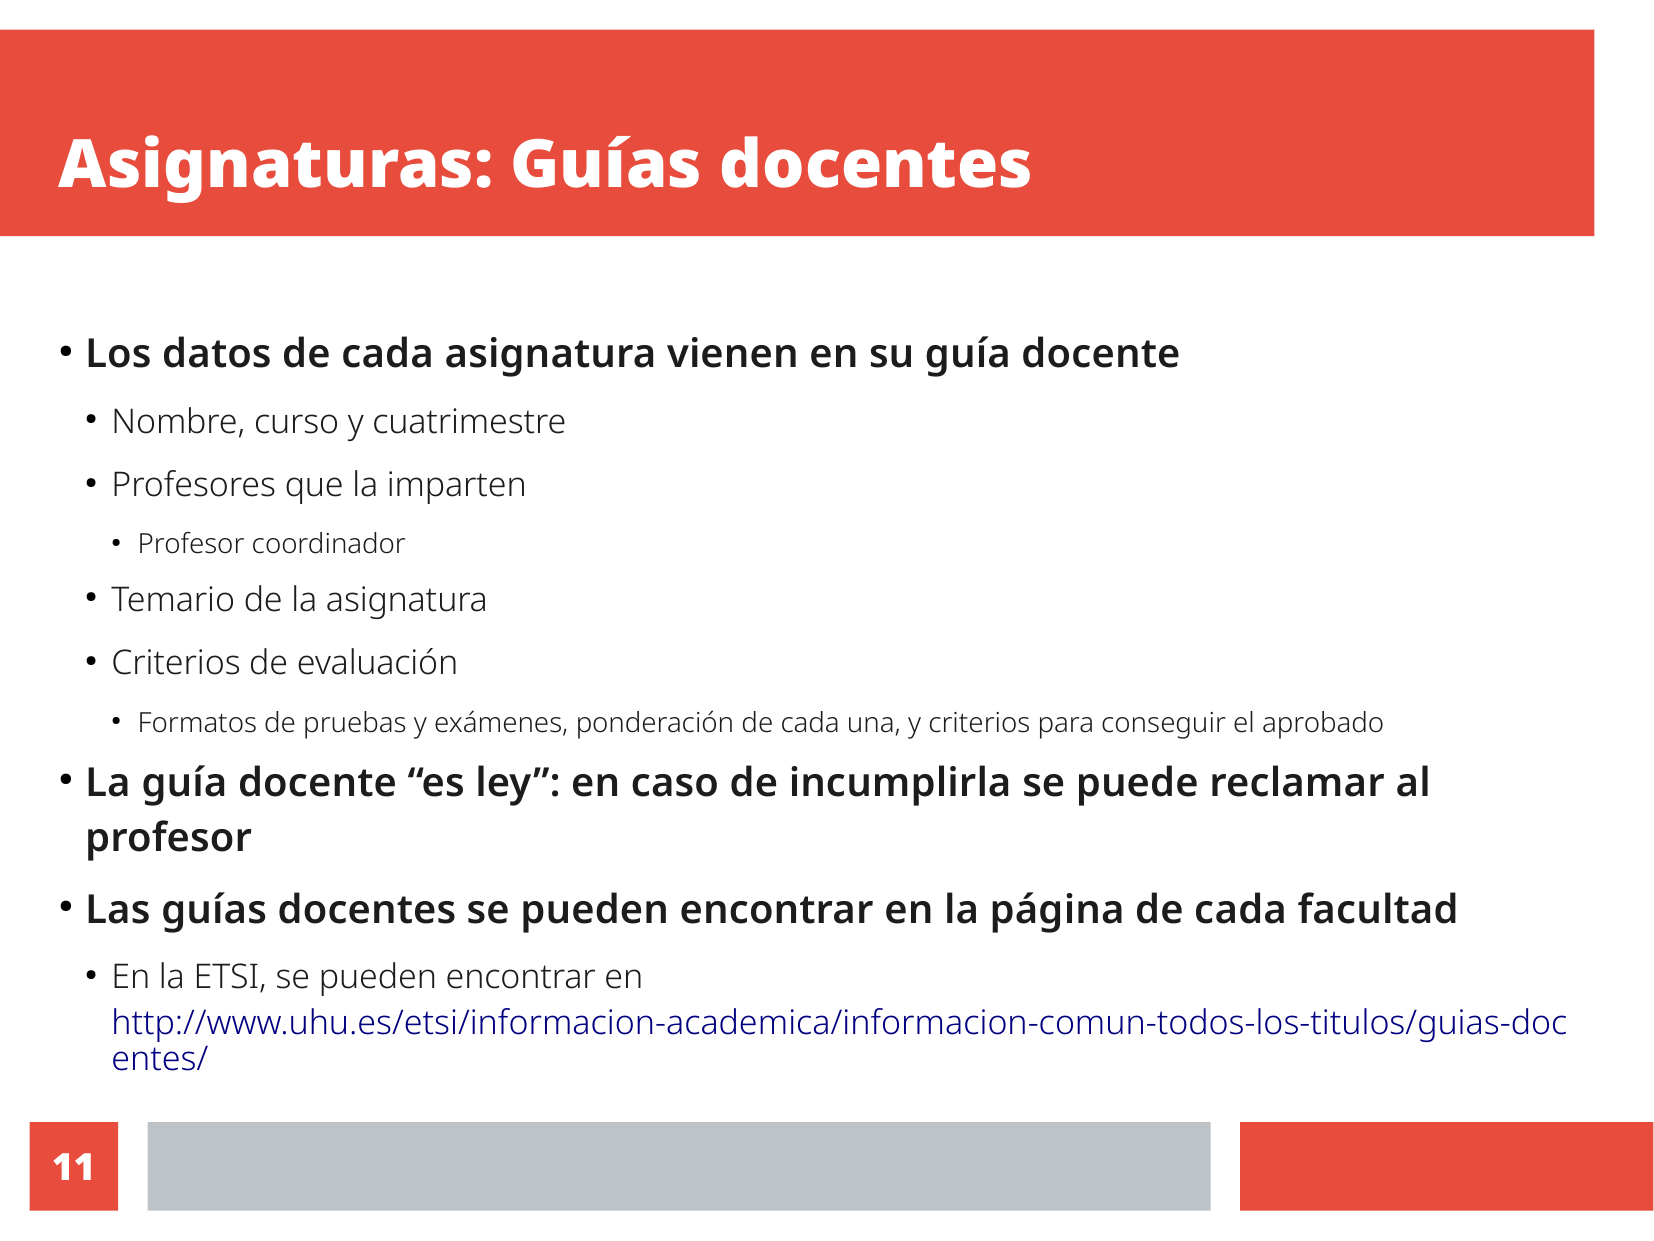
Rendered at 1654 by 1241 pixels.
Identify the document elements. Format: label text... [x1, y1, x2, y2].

title Asignaturas: Guías docentes [59, 59, 1595, 207]
list Los datos de cada asignatura vienen en su guía docente Nombre, curso y cuatrimestre Profesores que la imparten Profesor coordinador Temario de la asignatura Criterios de evaluación Formatos de pruebas y exámenes, ponderación de cada una, y criterios para conseguir el aprobado La guía docente “es ley”: en caso de incumplirla se puede reclamar al profesor Las guías docentes se pueden encontrar en la página de cada facultad En la ETSI, se pueden encontrar en http://www.uhu.es/etsi/informacion-academica/informacion-comun-todos-los-titulos/guias-docentes/ [59, 324, 1565, 1093]
